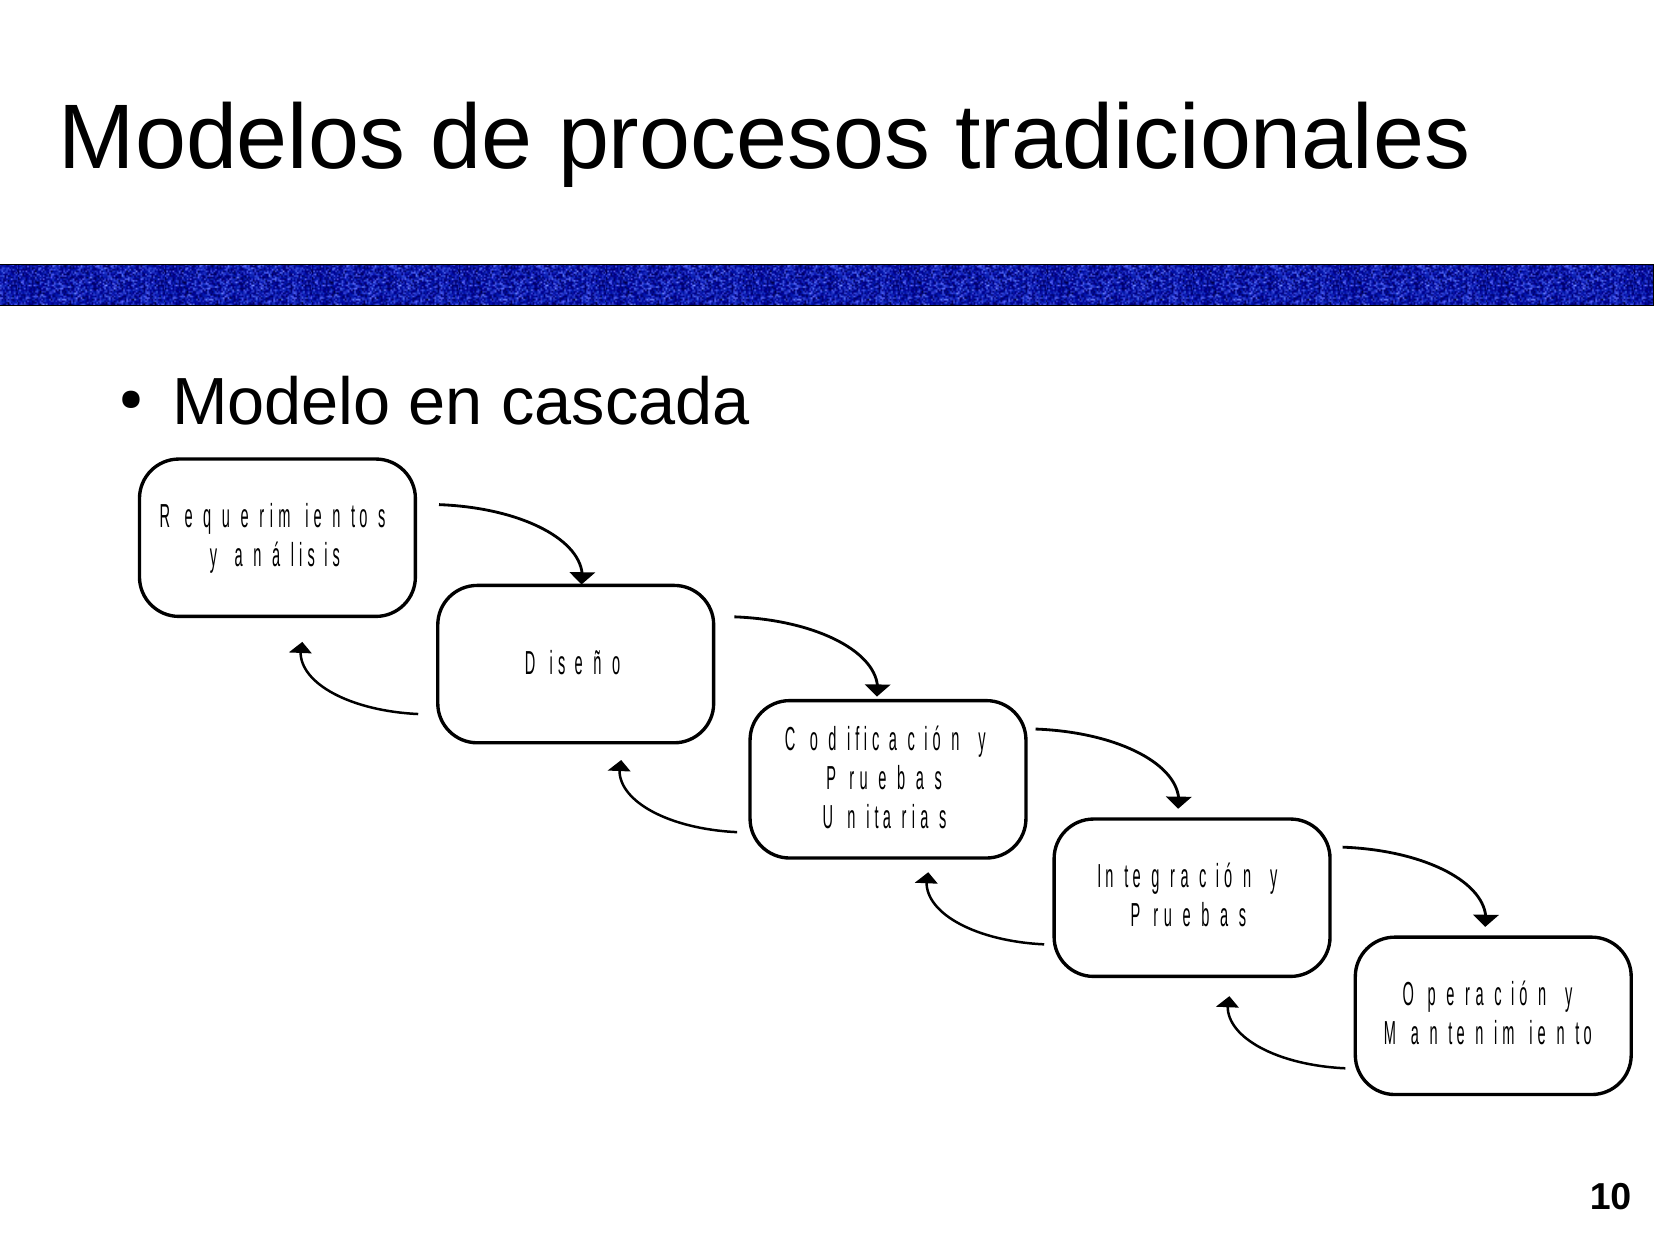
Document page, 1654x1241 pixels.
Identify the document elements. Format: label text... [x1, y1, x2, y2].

picture [284, 640, 424, 717]
picture [910, 814, 1335, 982]
picture [603, 758, 743, 835]
picture [1211, 932, 1636, 1100]
picture [1336, 844, 1504, 929]
picture [432, 501, 719, 748]
picture [134, 454, 421, 622]
list Modelo en cascada [101, 363, 1549, 1168]
text_box <número> [1575, 1168, 1654, 1240]
title Modelos de procesos tradicionales [58, 14, 1595, 260]
picture [728, 613, 1197, 863]
picture [0, 265, 1653, 305]
